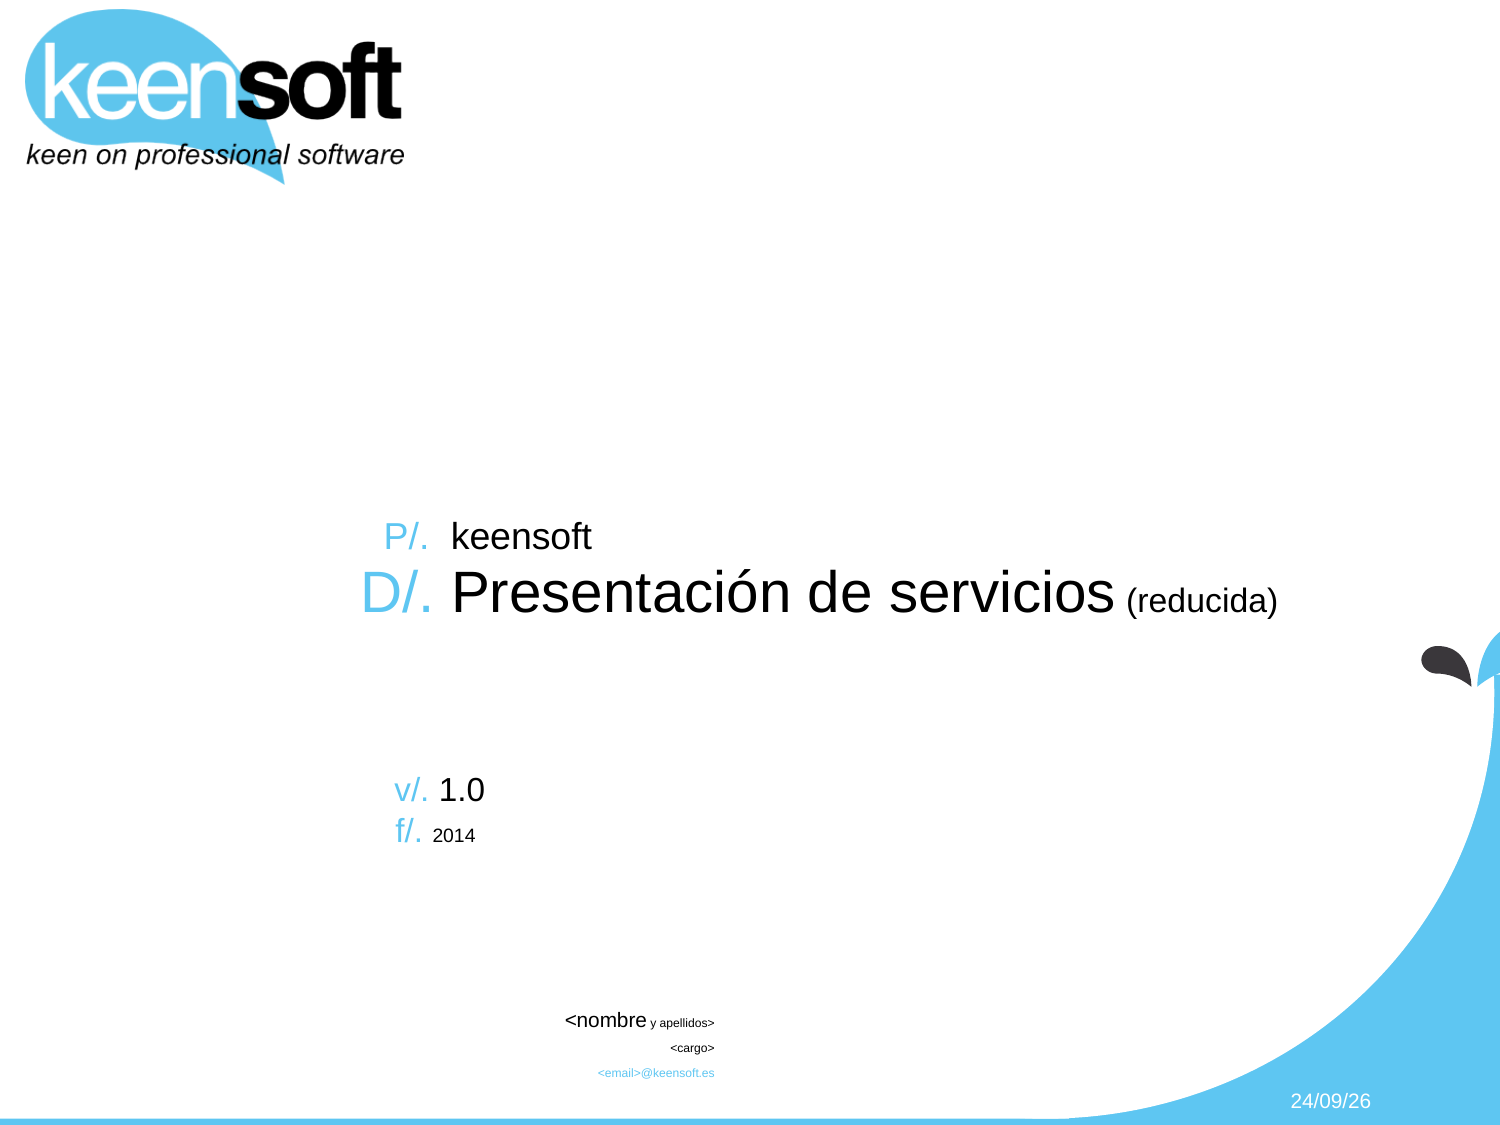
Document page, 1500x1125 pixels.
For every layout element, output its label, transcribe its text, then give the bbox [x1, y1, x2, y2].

slide_number F/. 25/09/14 [1245, 1080, 1482, 1112]
picture [25, 9, 404, 185]
